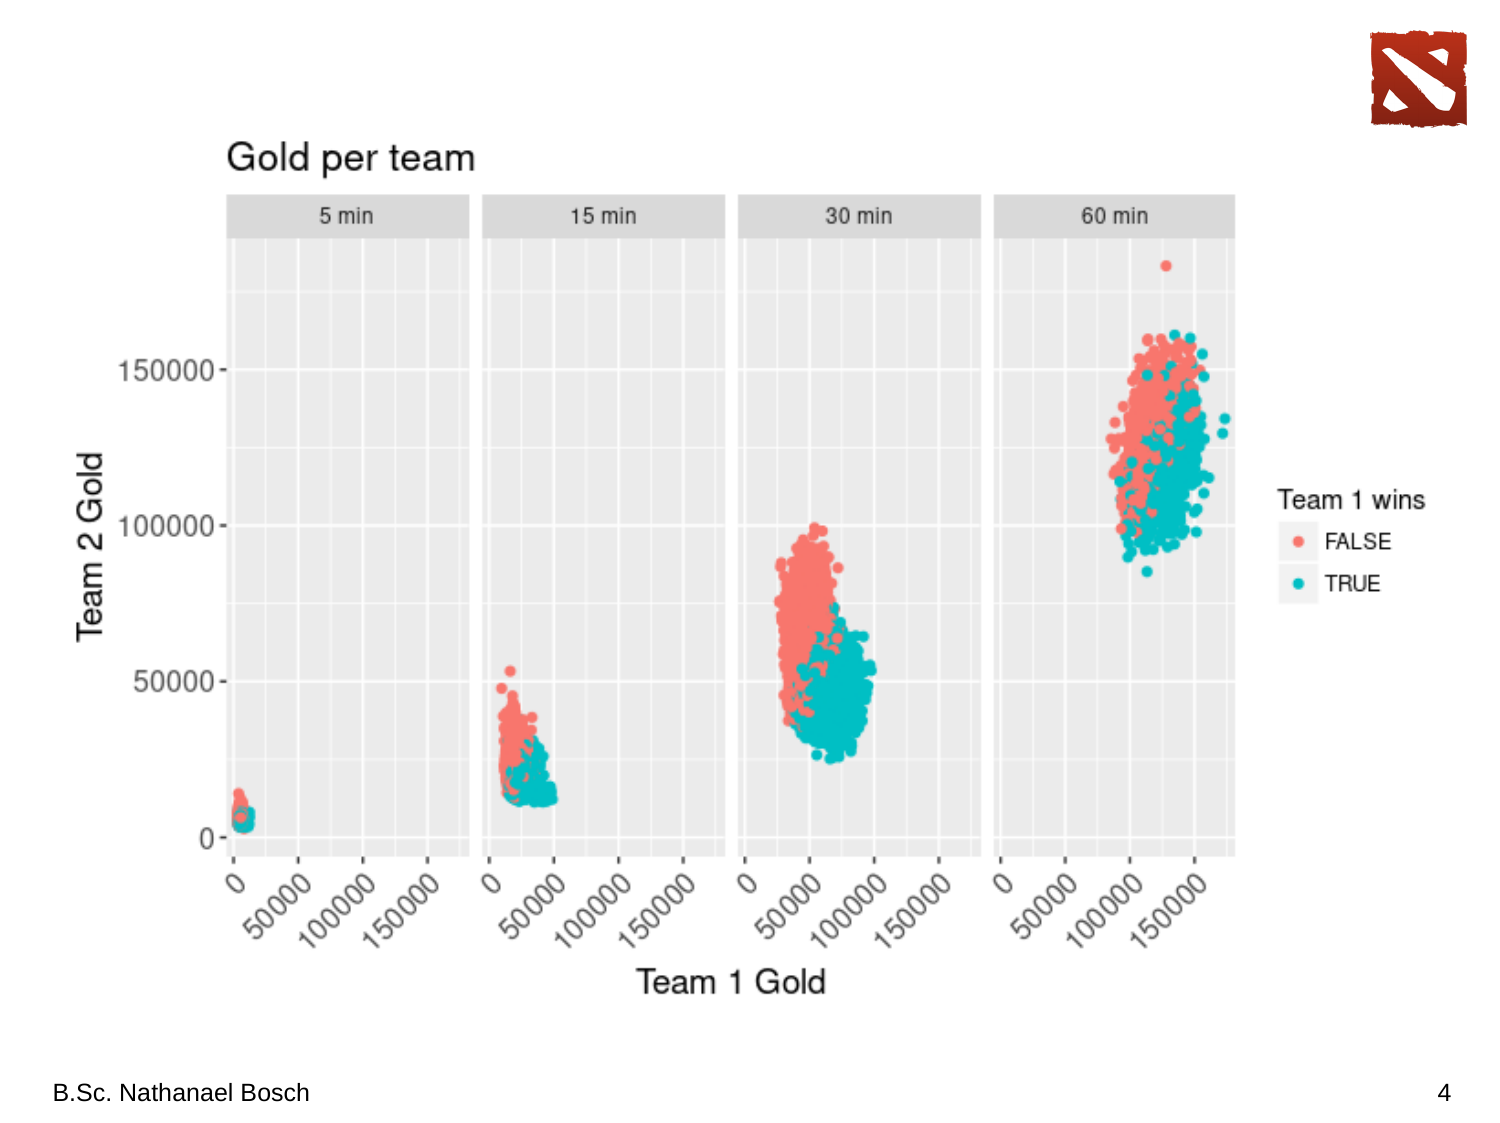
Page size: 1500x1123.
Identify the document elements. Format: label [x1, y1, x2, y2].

picture [64, 129, 1453, 1007]
picture [1370, 30, 1467, 128]
